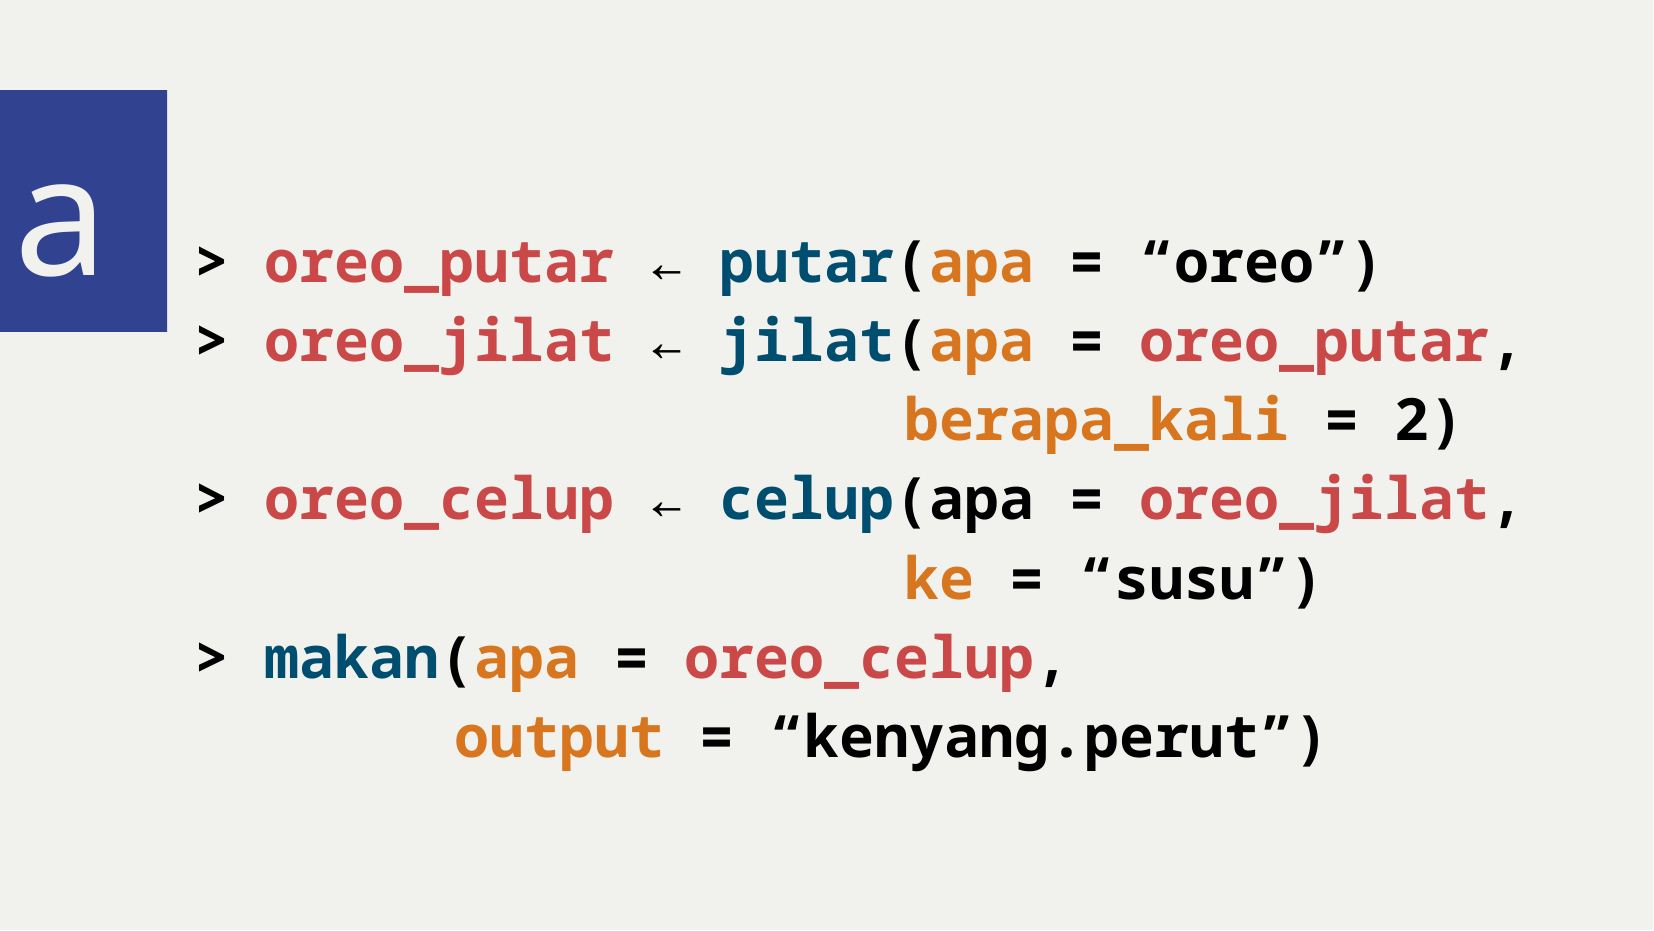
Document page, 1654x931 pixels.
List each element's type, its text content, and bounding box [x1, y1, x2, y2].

text_box > oreo_putar ← putar(apa = “oreo”) > oreo_jilat ← jilat(apa = oreo_putar, berapa_kali = 2) > oreo_celup ← celup(apa = oreo_jilat, ke = “susu”) > makan(apa = oreo_celup, output = “kenyang.perut”) [180, 212, 1575, 718]
text_box a [0, 90, 168, 309]
